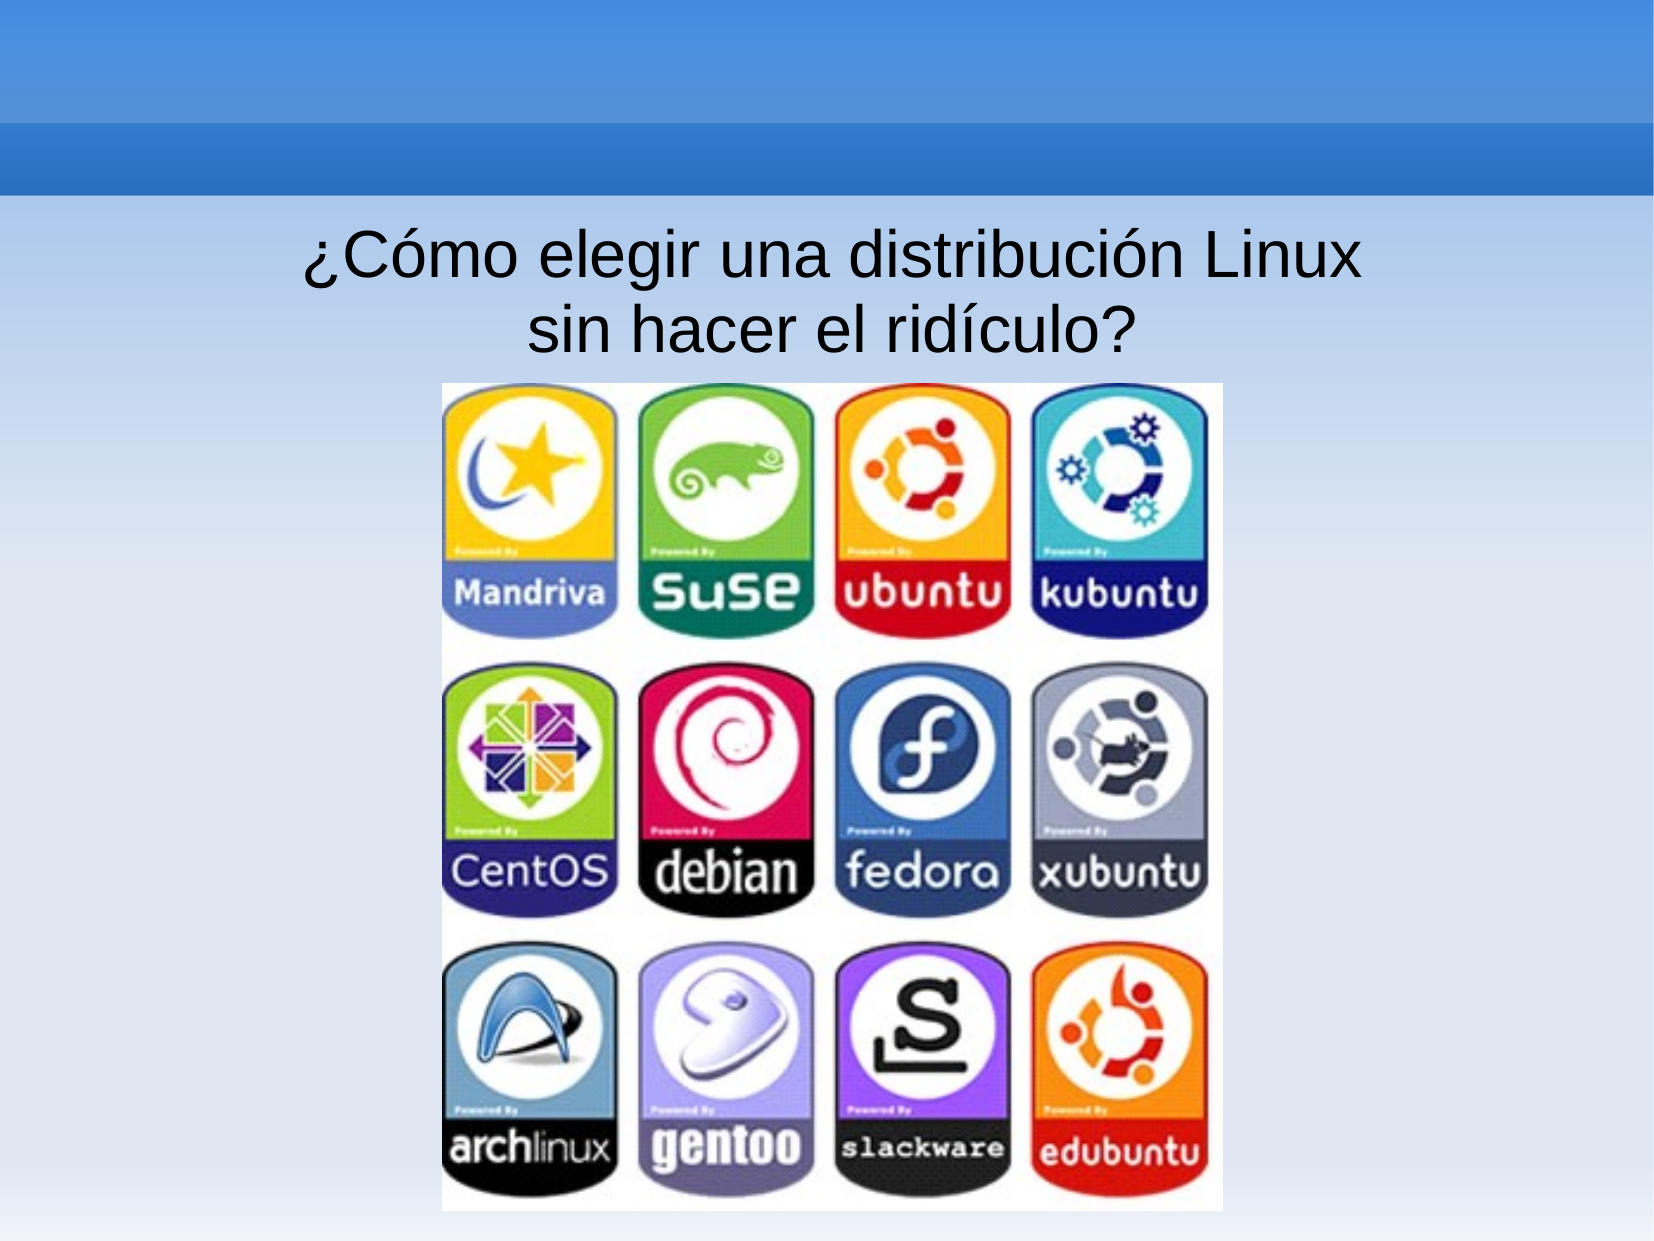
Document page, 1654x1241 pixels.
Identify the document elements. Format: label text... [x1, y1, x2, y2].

subtitle ¿Cómo elegir una distribución Linux sin hacer el ridículo? [88, 118, 1577, 466]
picture [0, 0, 1654, 1241]
